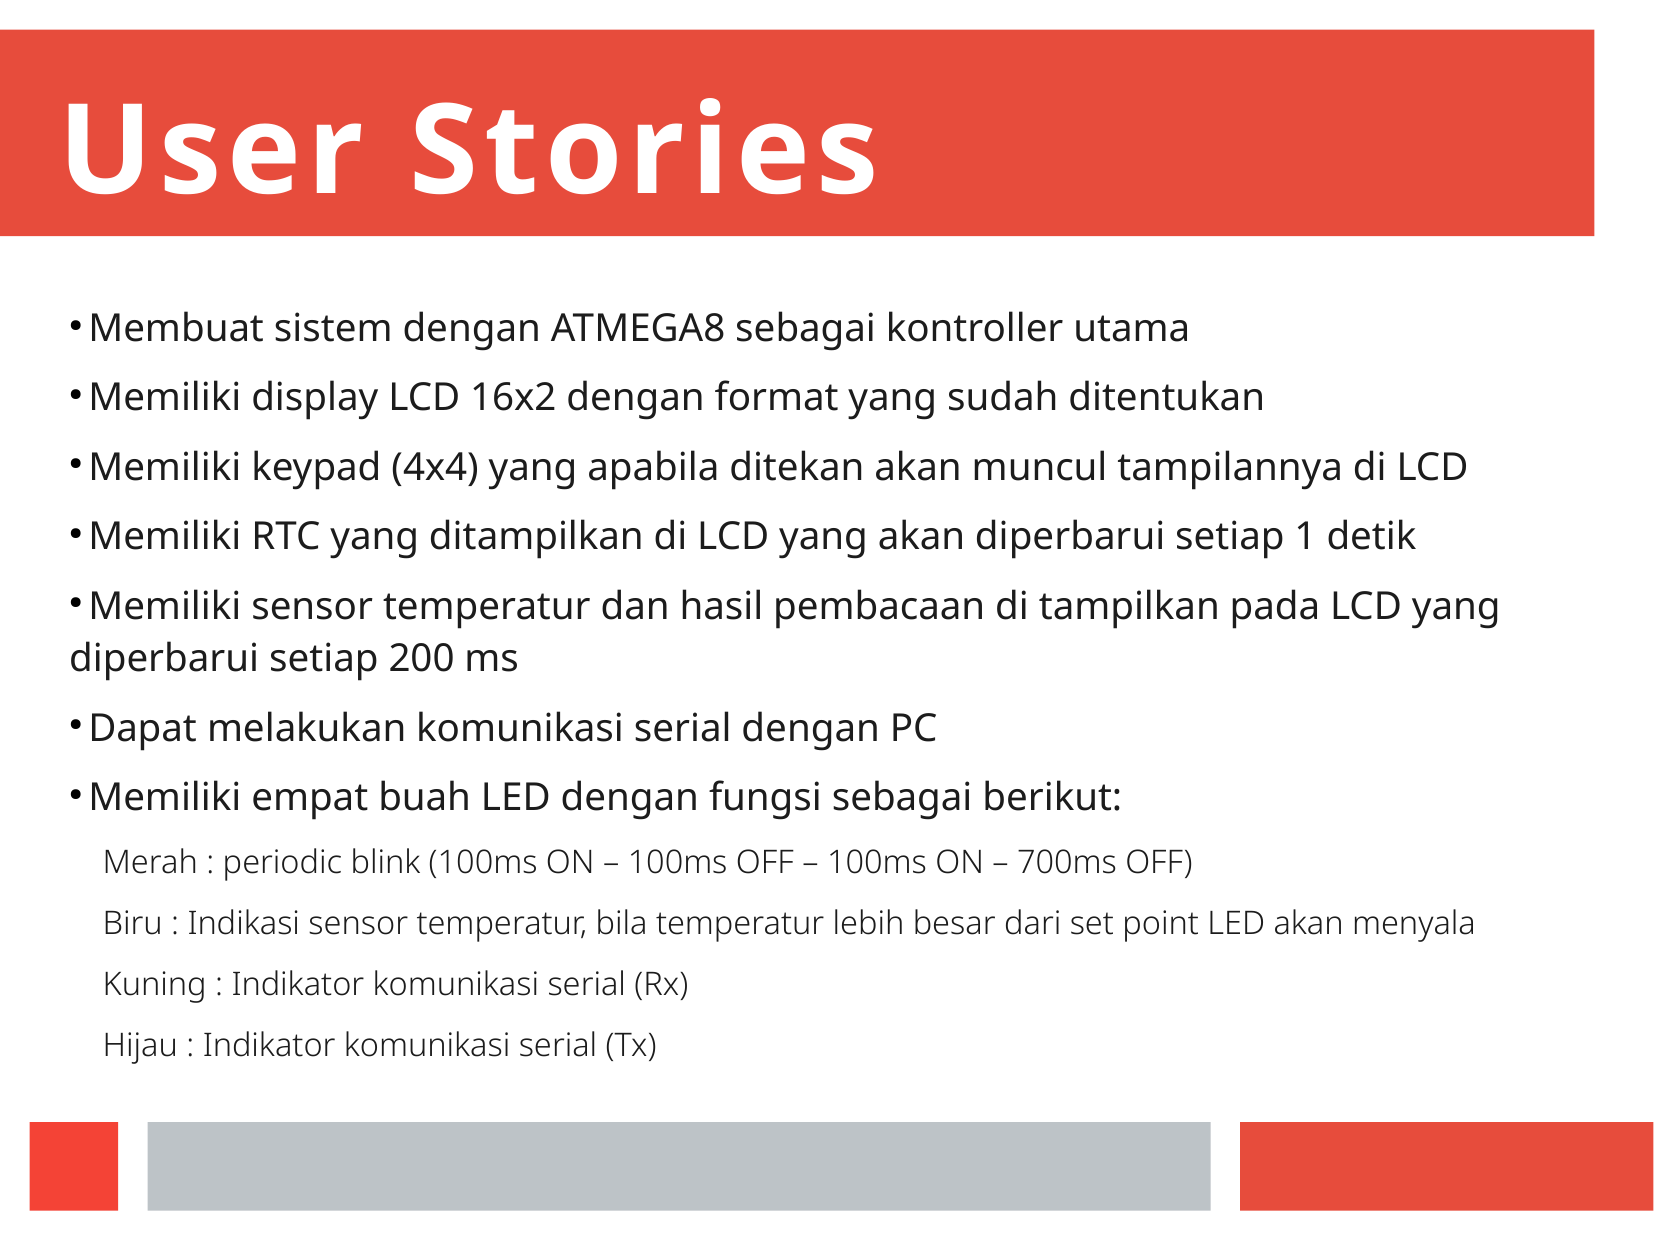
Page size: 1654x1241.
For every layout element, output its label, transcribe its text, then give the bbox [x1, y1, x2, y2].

list Membuat sistem dengan ATMEGA8 sebagai kontroller utama Memiliki display LCD 16x2 dengan format yang sudah ditentukan Memiliki keypad (4x4) yang apabila ditekan akan muncul tampilannya di LCD Memiliki RTC yang ditampilkan di LCD yang akan diperbarui setiap 1 detik Memiliki sensor temperatur dan hasil pembacaan di tampilkan pada LCD yang diperbarui setiap 200 ms Dapat melakukan komunikasi serial dengan PC Memiliki empat buah LED dengan fungsi sebagai berikut: Merah : periodic blink (100ms ON – 100ms OFF – 100ms ON – 700ms OFF) Biru : Indikasi sensor temperatur, bila temperatur lebih besar dari set point LED akan menyala Kuning : Indikator komunikasi serial (Rx) Hijau : Indikator komunikasi serial (Tx) [69, 300, 1576, 1068]
title User Stories [59, 60, 1548, 210]
